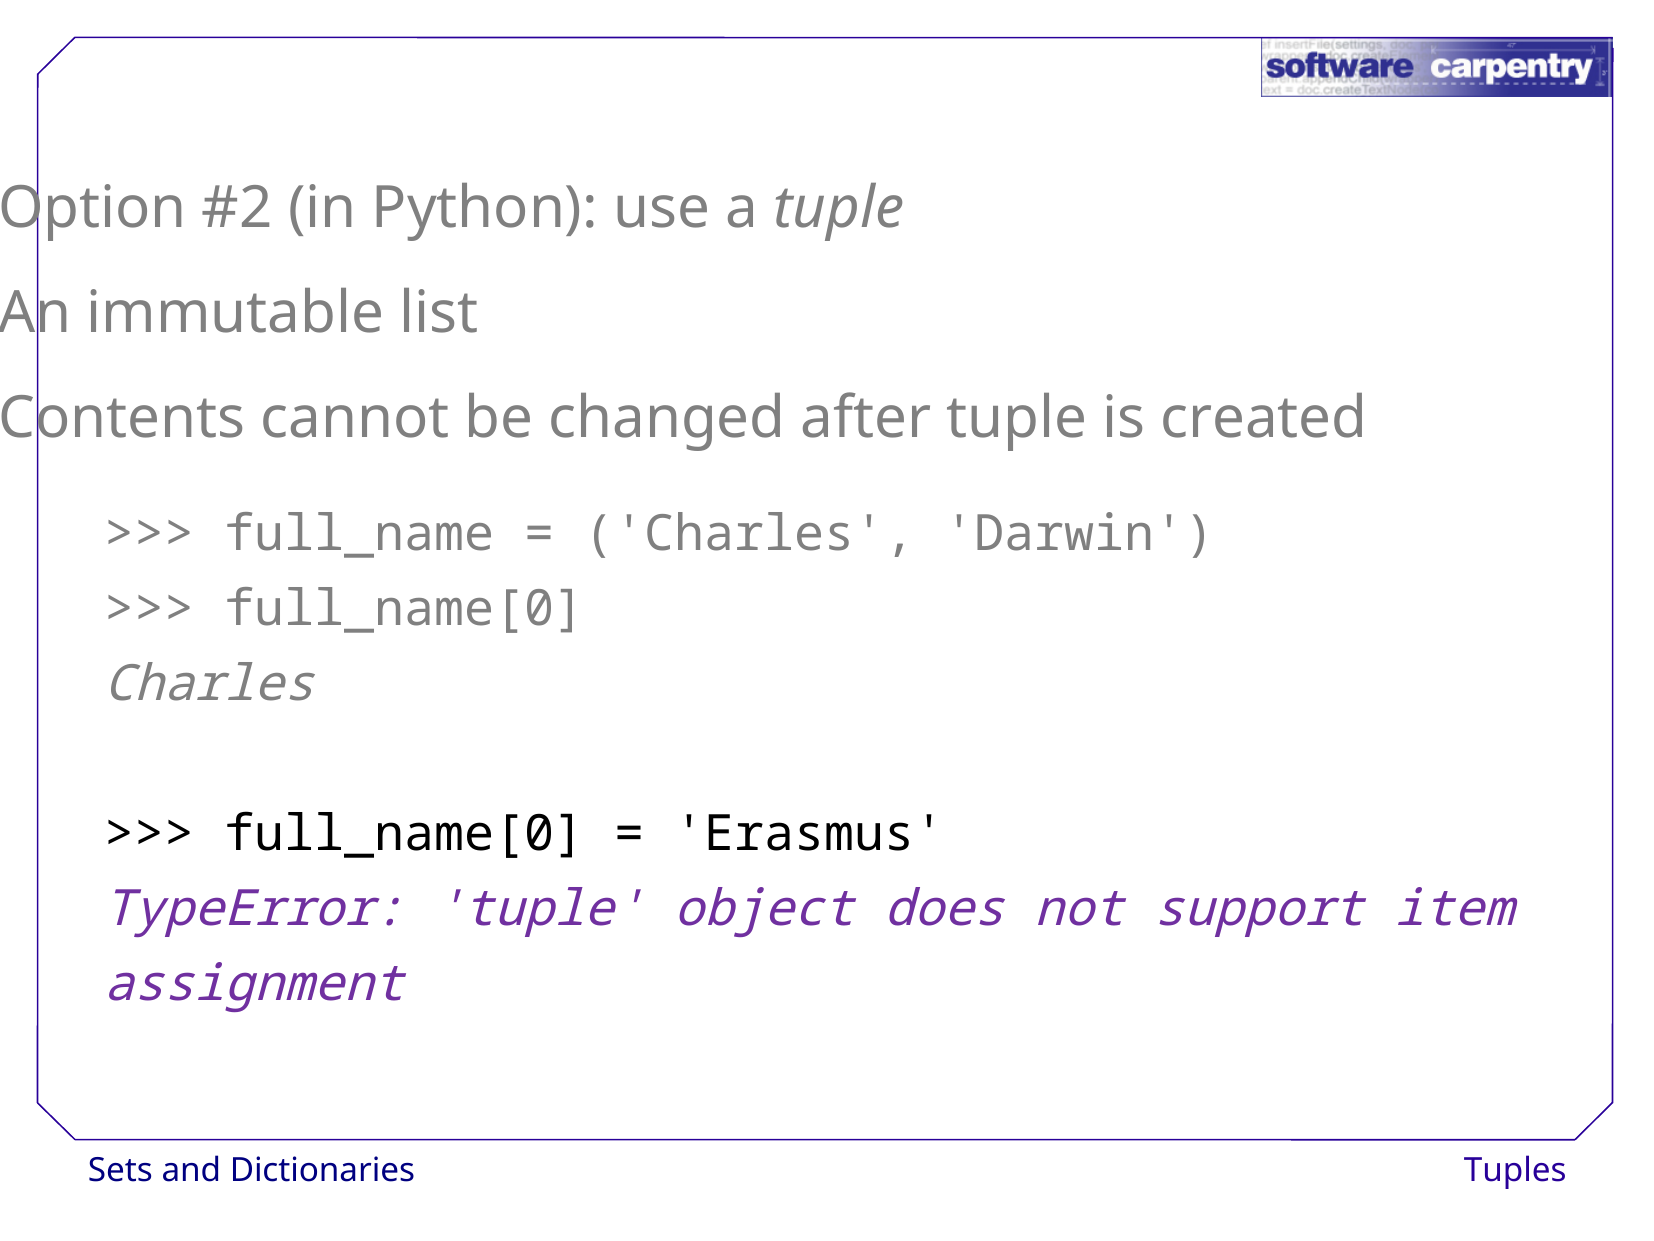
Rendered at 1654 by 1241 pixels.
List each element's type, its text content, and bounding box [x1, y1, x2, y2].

text_box Option #2 (in Python): use a tuple An immutable list Contents cannot be changed after tuple is created [0, 126, 1533, 458]
picture [1261, 39, 1613, 97]
text_box >>> full_name = ('Charles', 'Darwin') >>> full_name[0] Charles >>> full_name[0] = 'Erasmus' TypeError: 'tuple' object does not support item assignment [89, 478, 1512, 1029]
